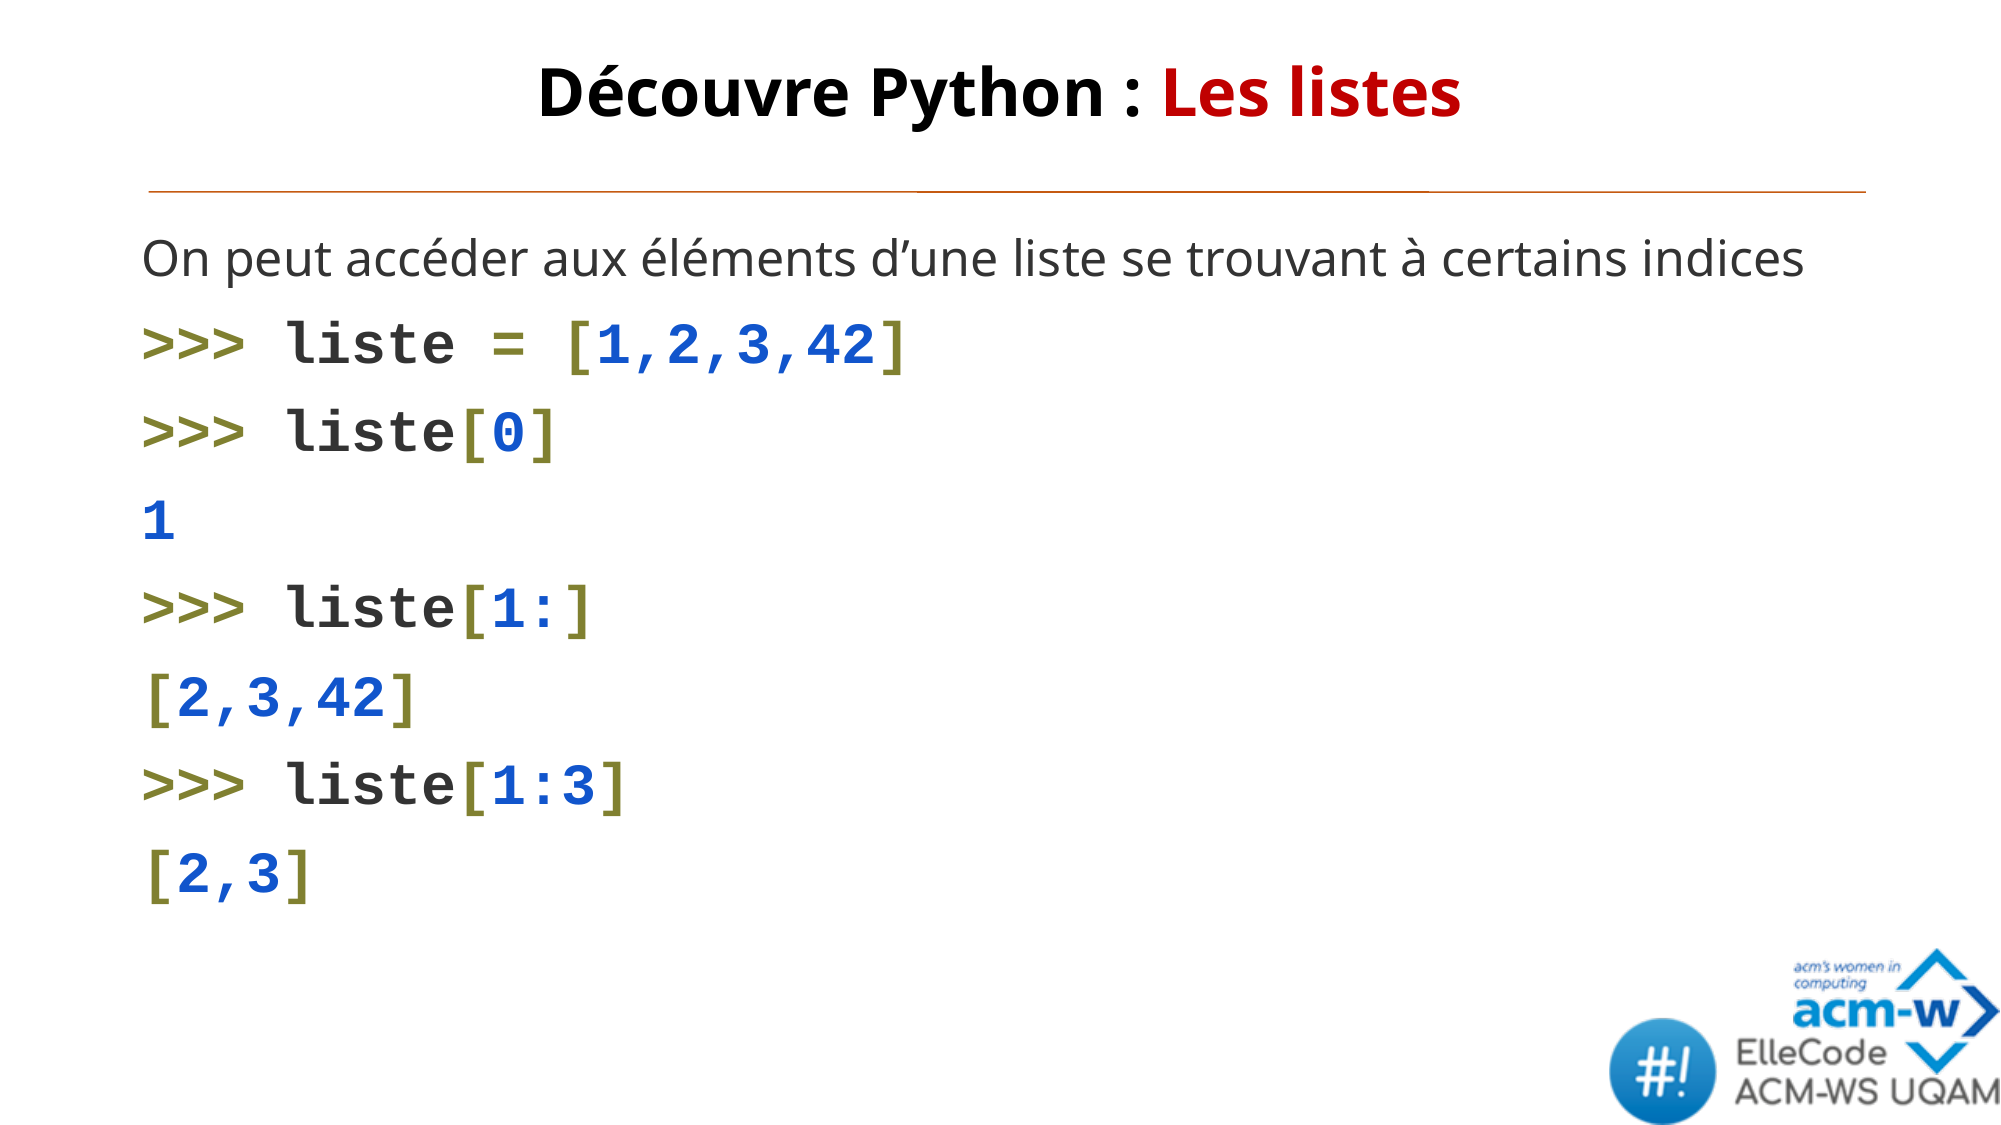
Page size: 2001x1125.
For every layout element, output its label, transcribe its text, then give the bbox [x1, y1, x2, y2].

text_box Découvre Python : Les listes [0, 0, 2000, 204]
picture [1609, 948, 2000, 1125]
text_box On peut accéder aux éléments d’une liste se trouvant à certains indices >>> liste = [1,2,3,42] >>> liste[0] 1 >>> liste[1:] [2,3,42] >>> liste[1:3] [2,3] [117, 204, 1846, 969]
